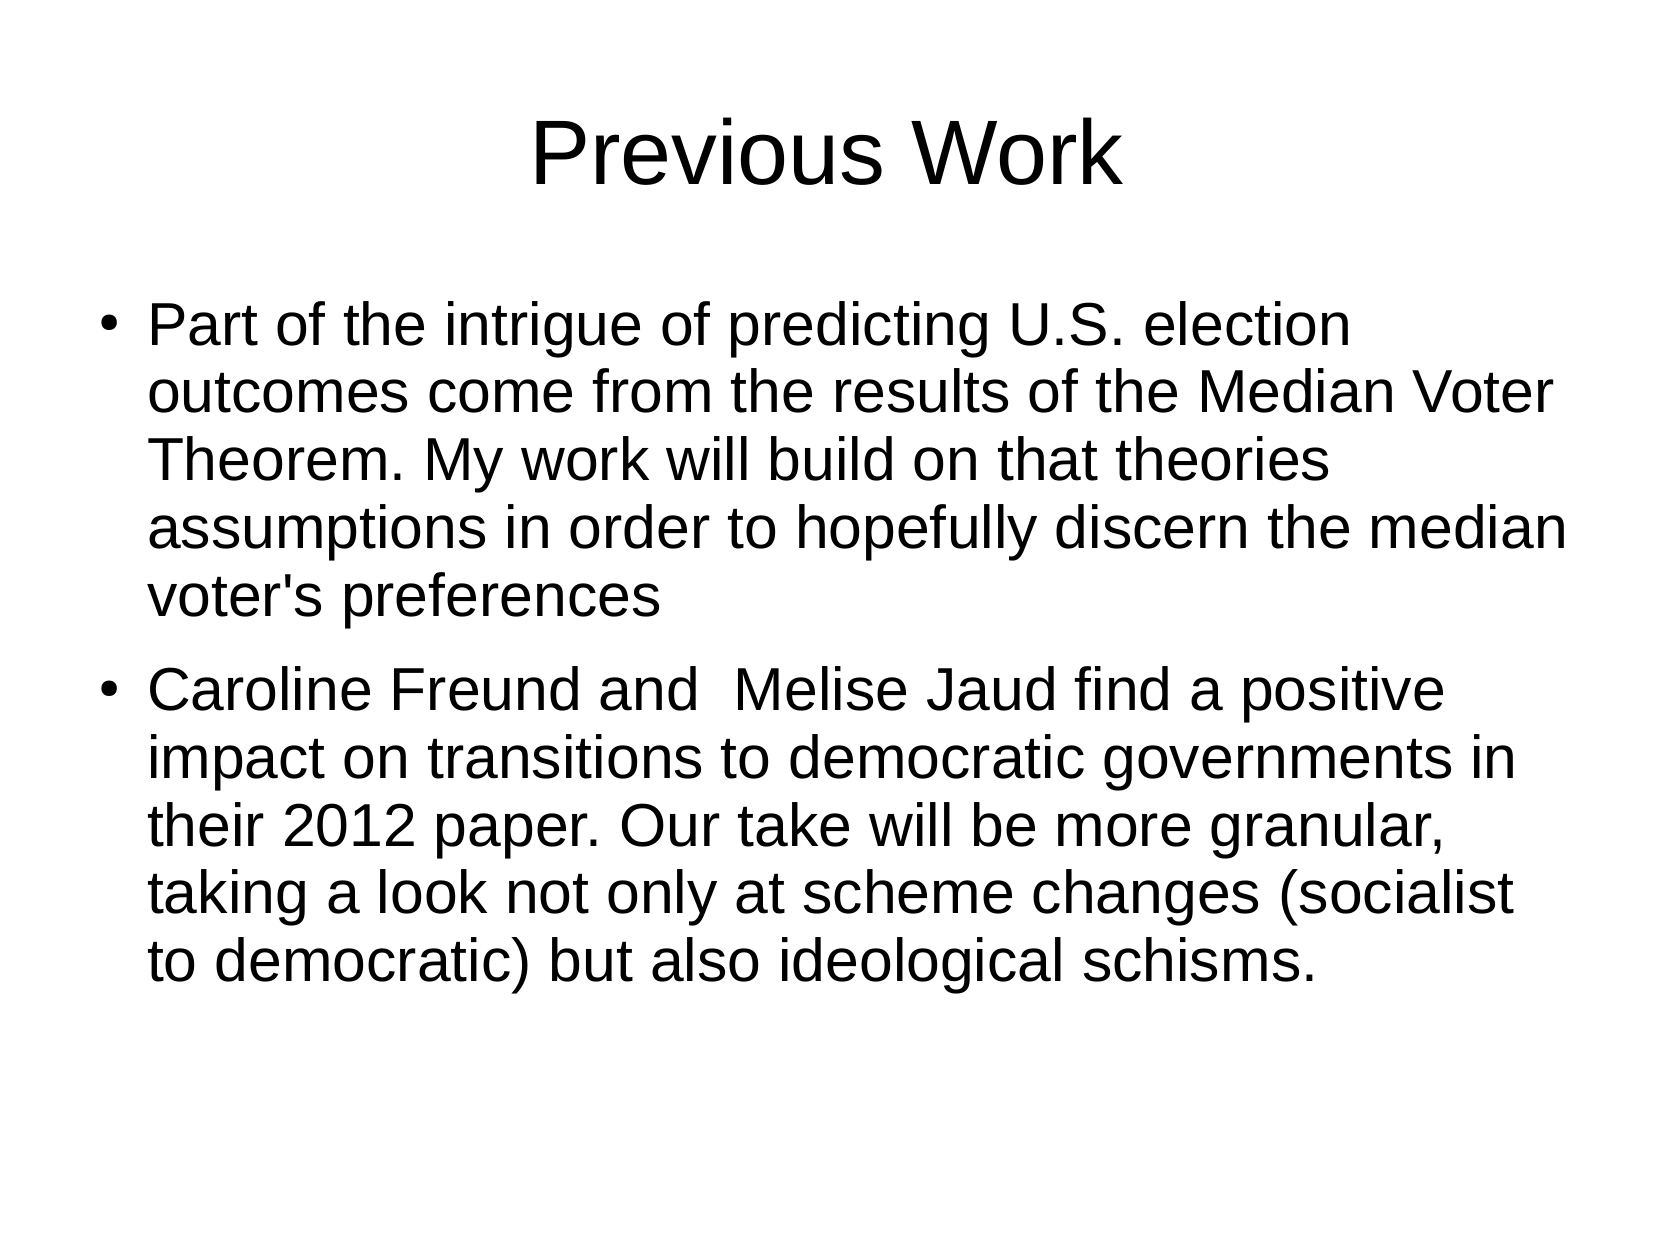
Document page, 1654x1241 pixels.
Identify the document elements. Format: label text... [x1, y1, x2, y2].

list Part of the intrigue of predicting U.S. election outcomes come from the results of the Median Voter Theorem. My work will build on that theories assumptions in order to hopefully discern the median voter's preferences Caroline Freund and Melise Jaud find a positive impact on transitions to democratic governments in their 2012 paper. Our take will be more granular, taking a look not only at scheme changes (socialist to democratic) but also ideological schisms. [82, 290, 1571, 1010]
title Previous Work [82, 49, 1571, 257]
